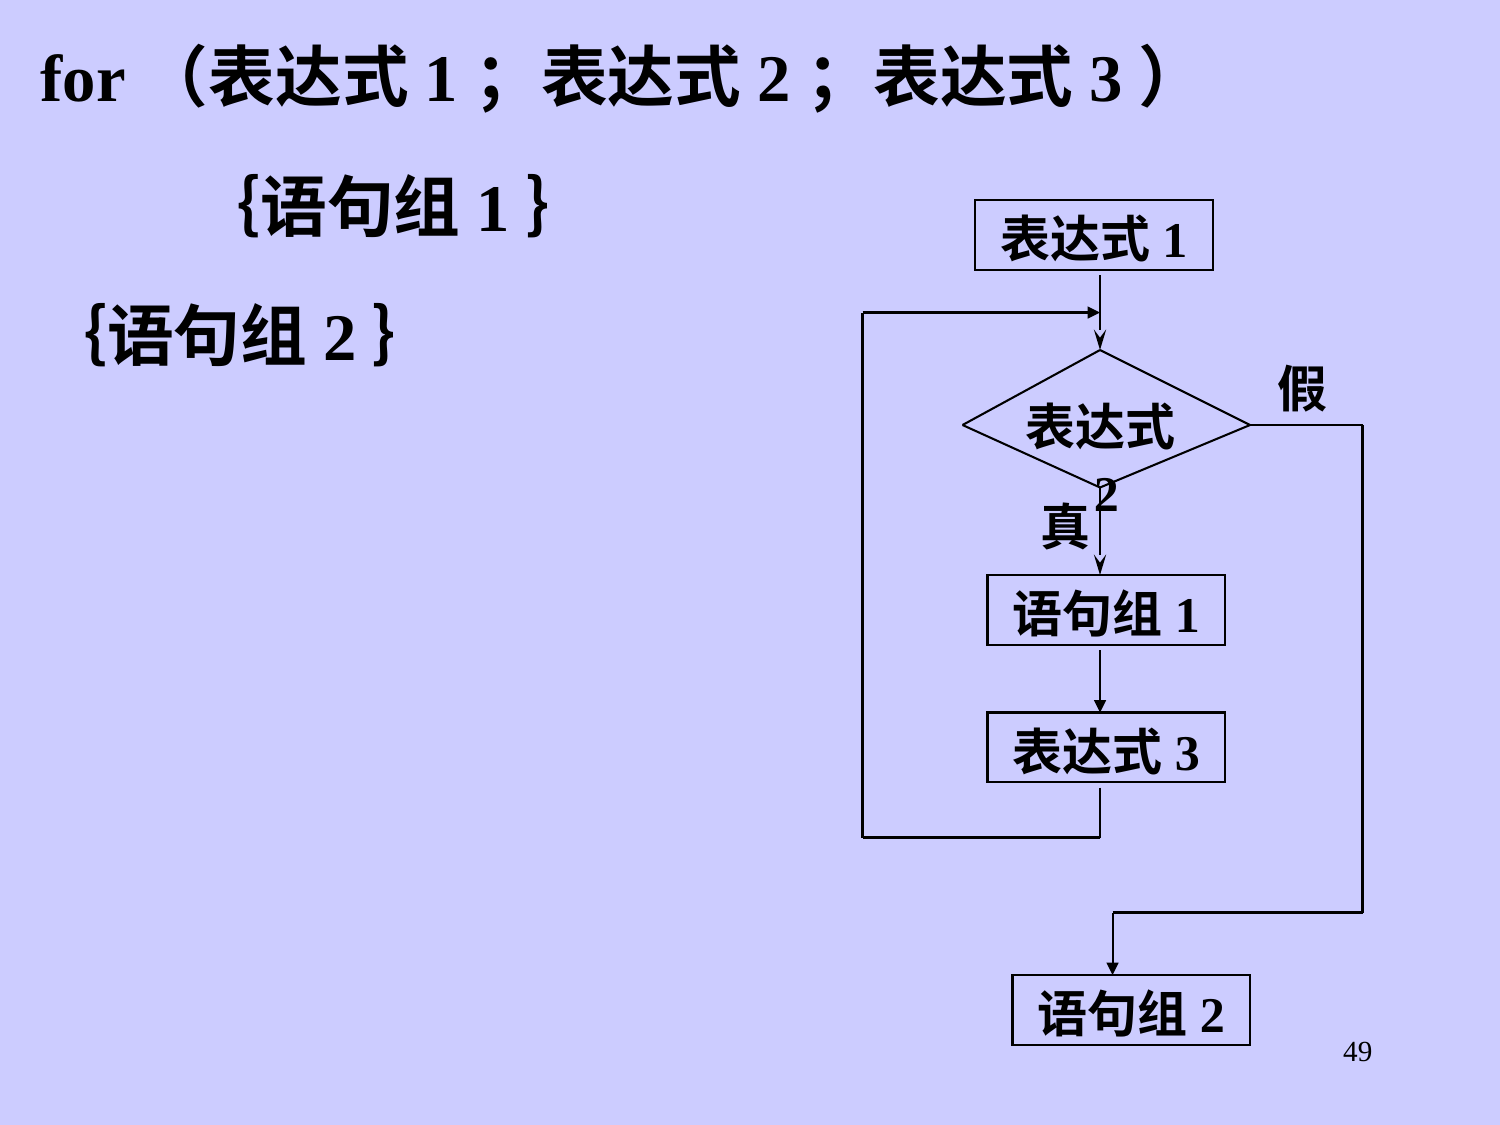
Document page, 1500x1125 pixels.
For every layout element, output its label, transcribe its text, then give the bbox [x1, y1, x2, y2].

text_box for（表达式1；表达式2；表达式3） ｛语句组1｝ ｛语句组2｝ [37, 24, 1211, 376]
text_box 语句组2 [1012, 975, 1251, 1045]
text_box <编号> [1074, 1025, 1388, 1101]
text_box for（表达式1；表达式2；表达式3） ｛语句组1｝ ｛语句组2｝ [1057, 352, 1147, 376]
text_box 表达式3 [987, 712, 1226, 783]
text_box 语句组1 [987, 575, 1226, 645]
text_box 表达式2 [1012, 387, 1201, 524]
text_box 表达式1 [975, 200, 1213, 270]
text_box 真 [1037, 487, 1113, 558]
text_box 假 [1274, 350, 1401, 420]
